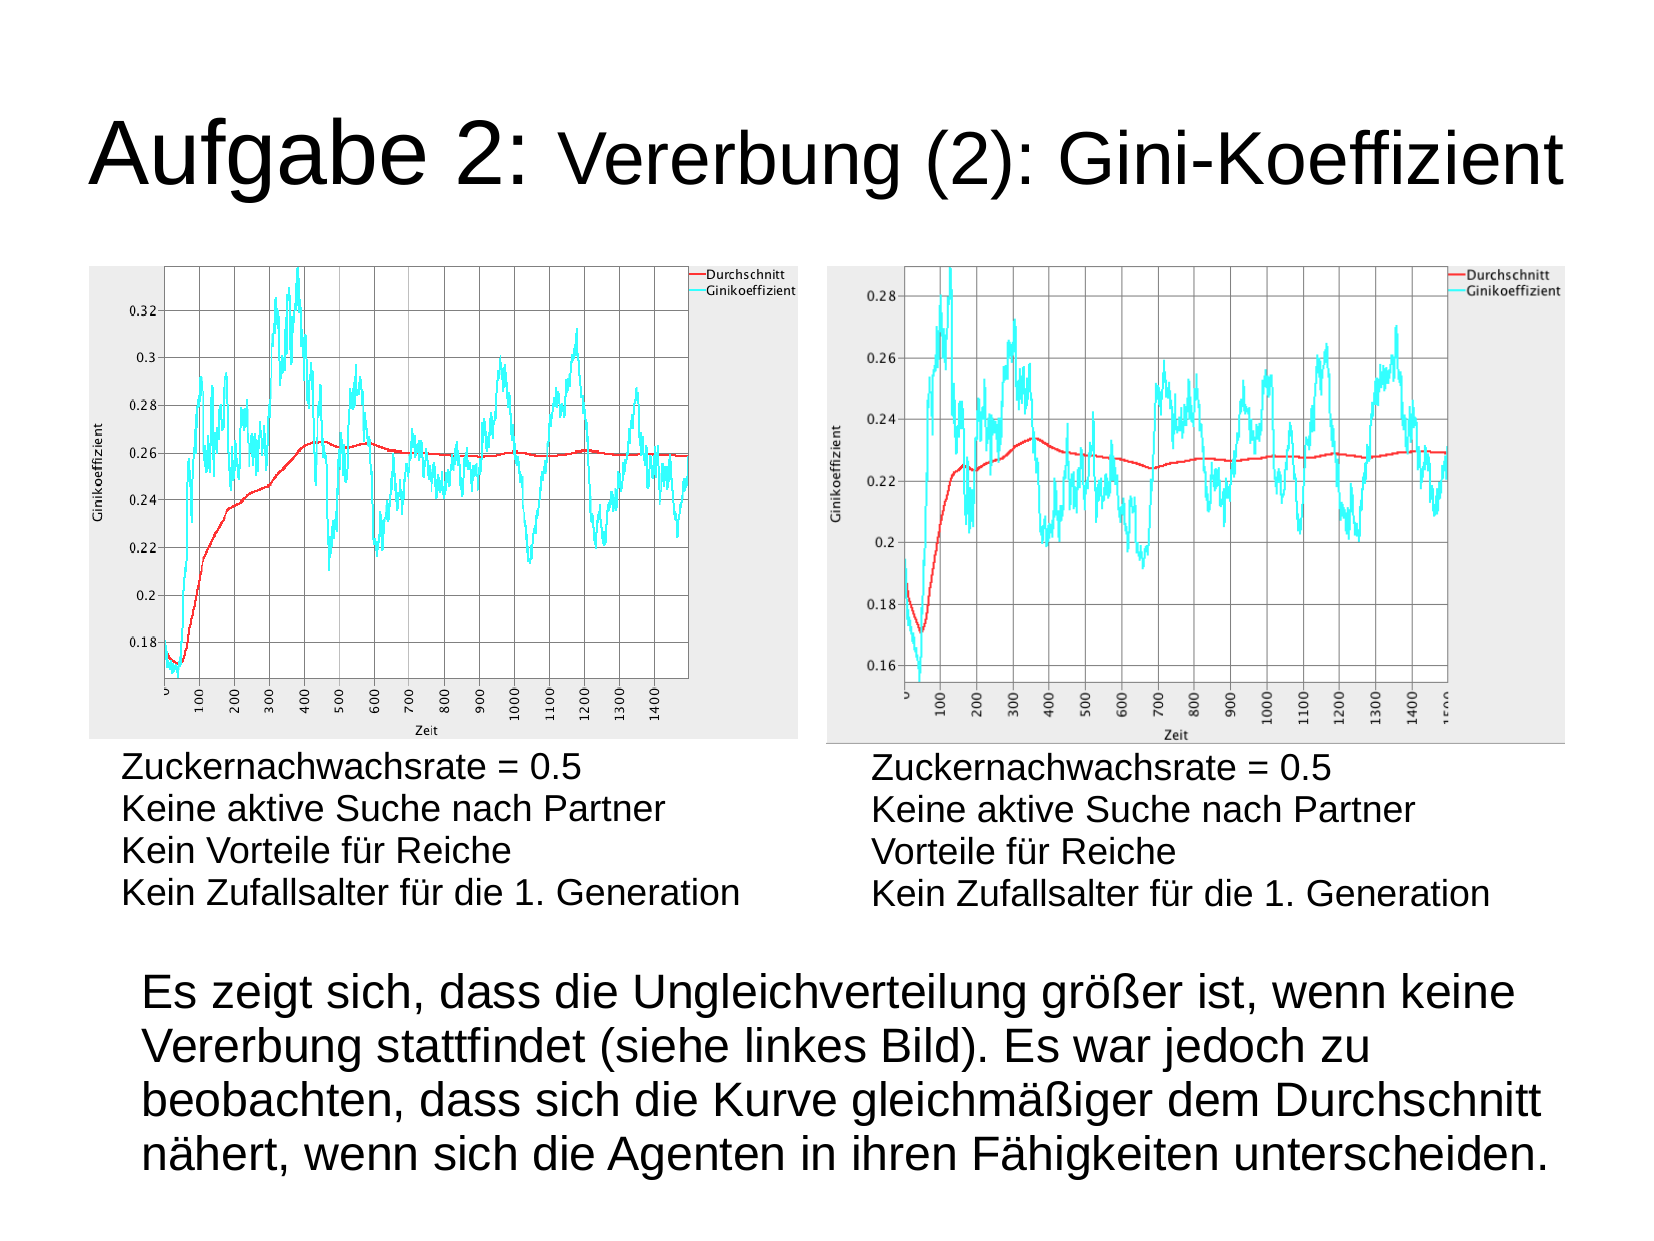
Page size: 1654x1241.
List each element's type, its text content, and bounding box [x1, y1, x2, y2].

title Aufgabe 2: Vererbung (2): Gini-Koeffizient [82, 49, 1571, 257]
picture [826, 265, 1565, 744]
list Es zeigt sich, dass die Ungleichverteilung größer ist, wenn keine Vererbung stattfindet (siehe linkes Bild). Es war jedoch zu beobachten, dass sich die Kurve gleichmäßiger dem Durchschnitt nähert, wenn sich die Agenten in ihren Fähigkeiten unterscheiden. [82, 885, 1571, 1227]
text_box Zuckernachwachsrate = 0.5 Keine aktive Suche nach Partner Kein Vorteile für Reiche Kein Zufallsalter für die 1. Generation [106, 738, 757, 922]
text_box Zuckernachwachsrate = 0.5 Keine aktive Suche nach Partner Vorteile für Reiche Kein Zufallsalter für die 1. Generation [856, 739, 1506, 922]
picture [88, 265, 798, 739]
